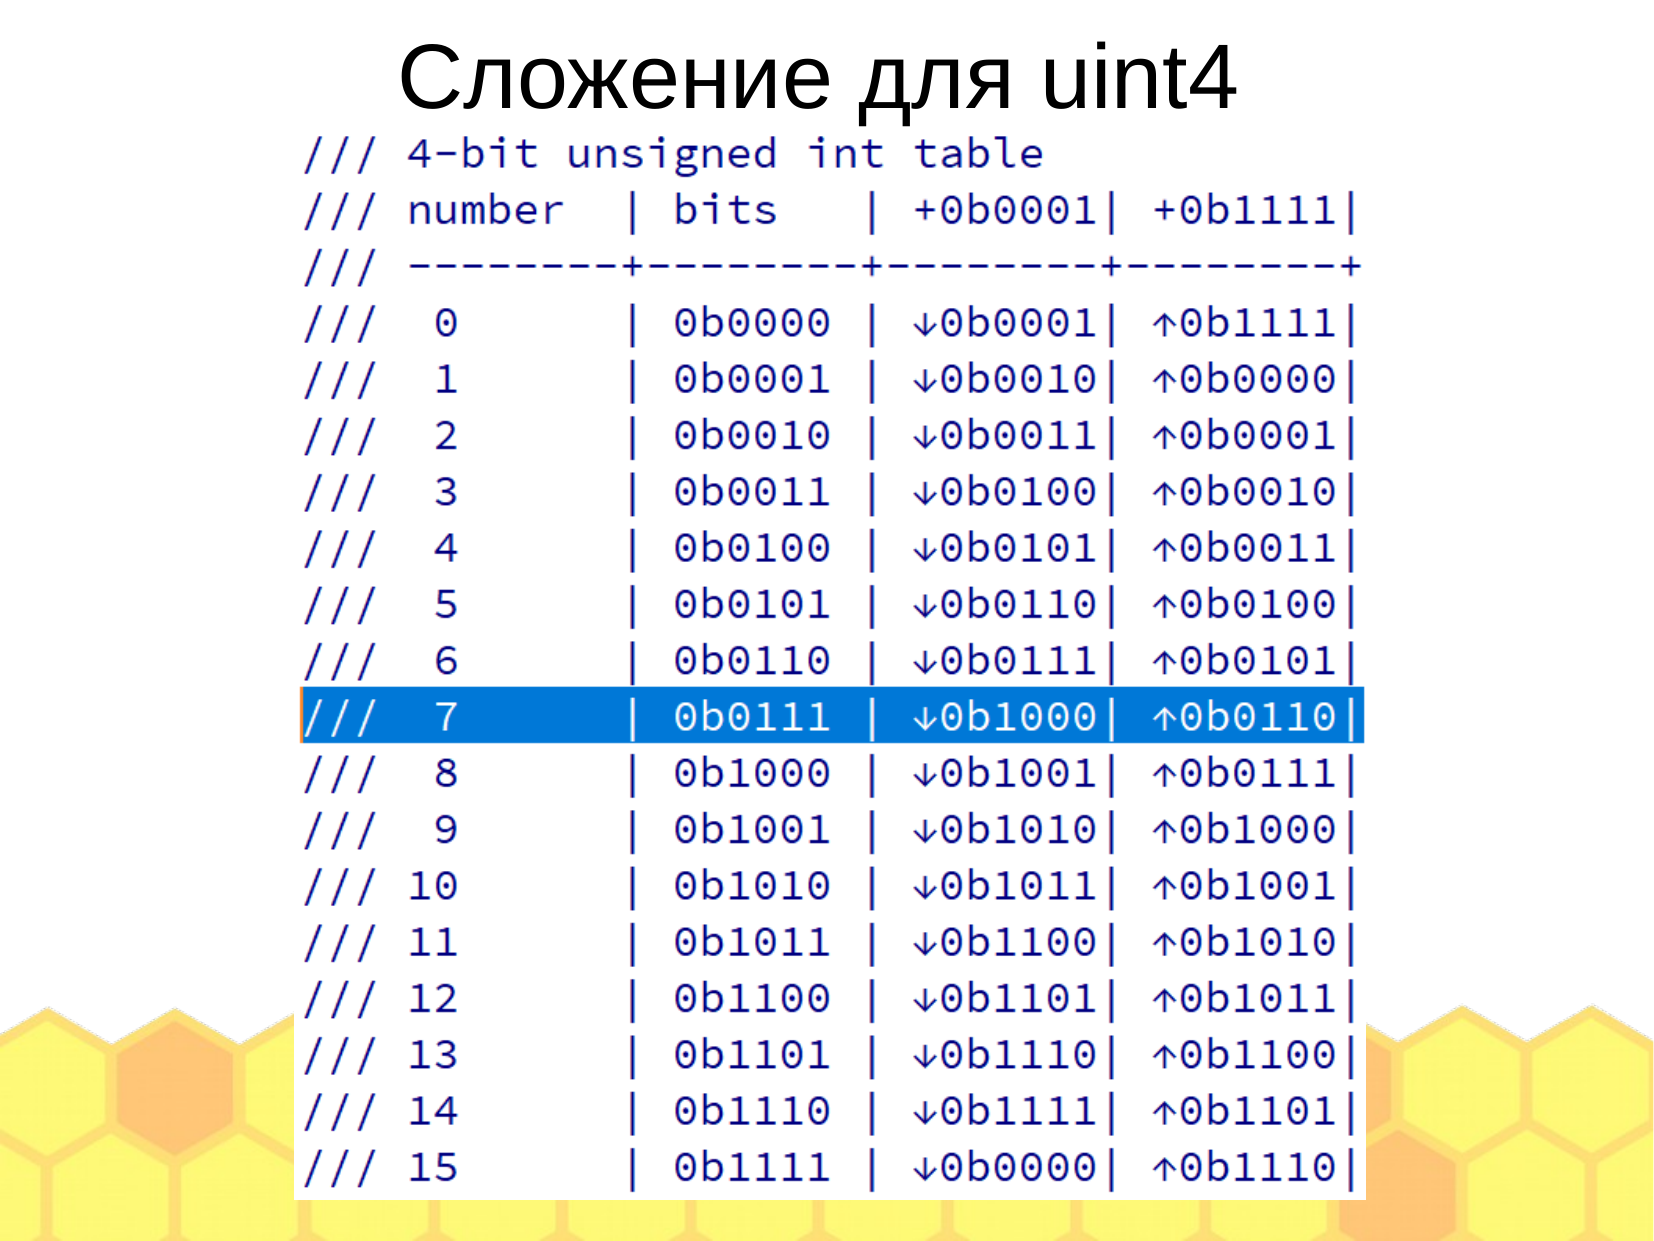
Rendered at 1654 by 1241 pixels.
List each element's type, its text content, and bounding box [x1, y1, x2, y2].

picture [0, 135, 1654, 1241]
title Сложение для uint4 [75, 0, 1564, 181]
